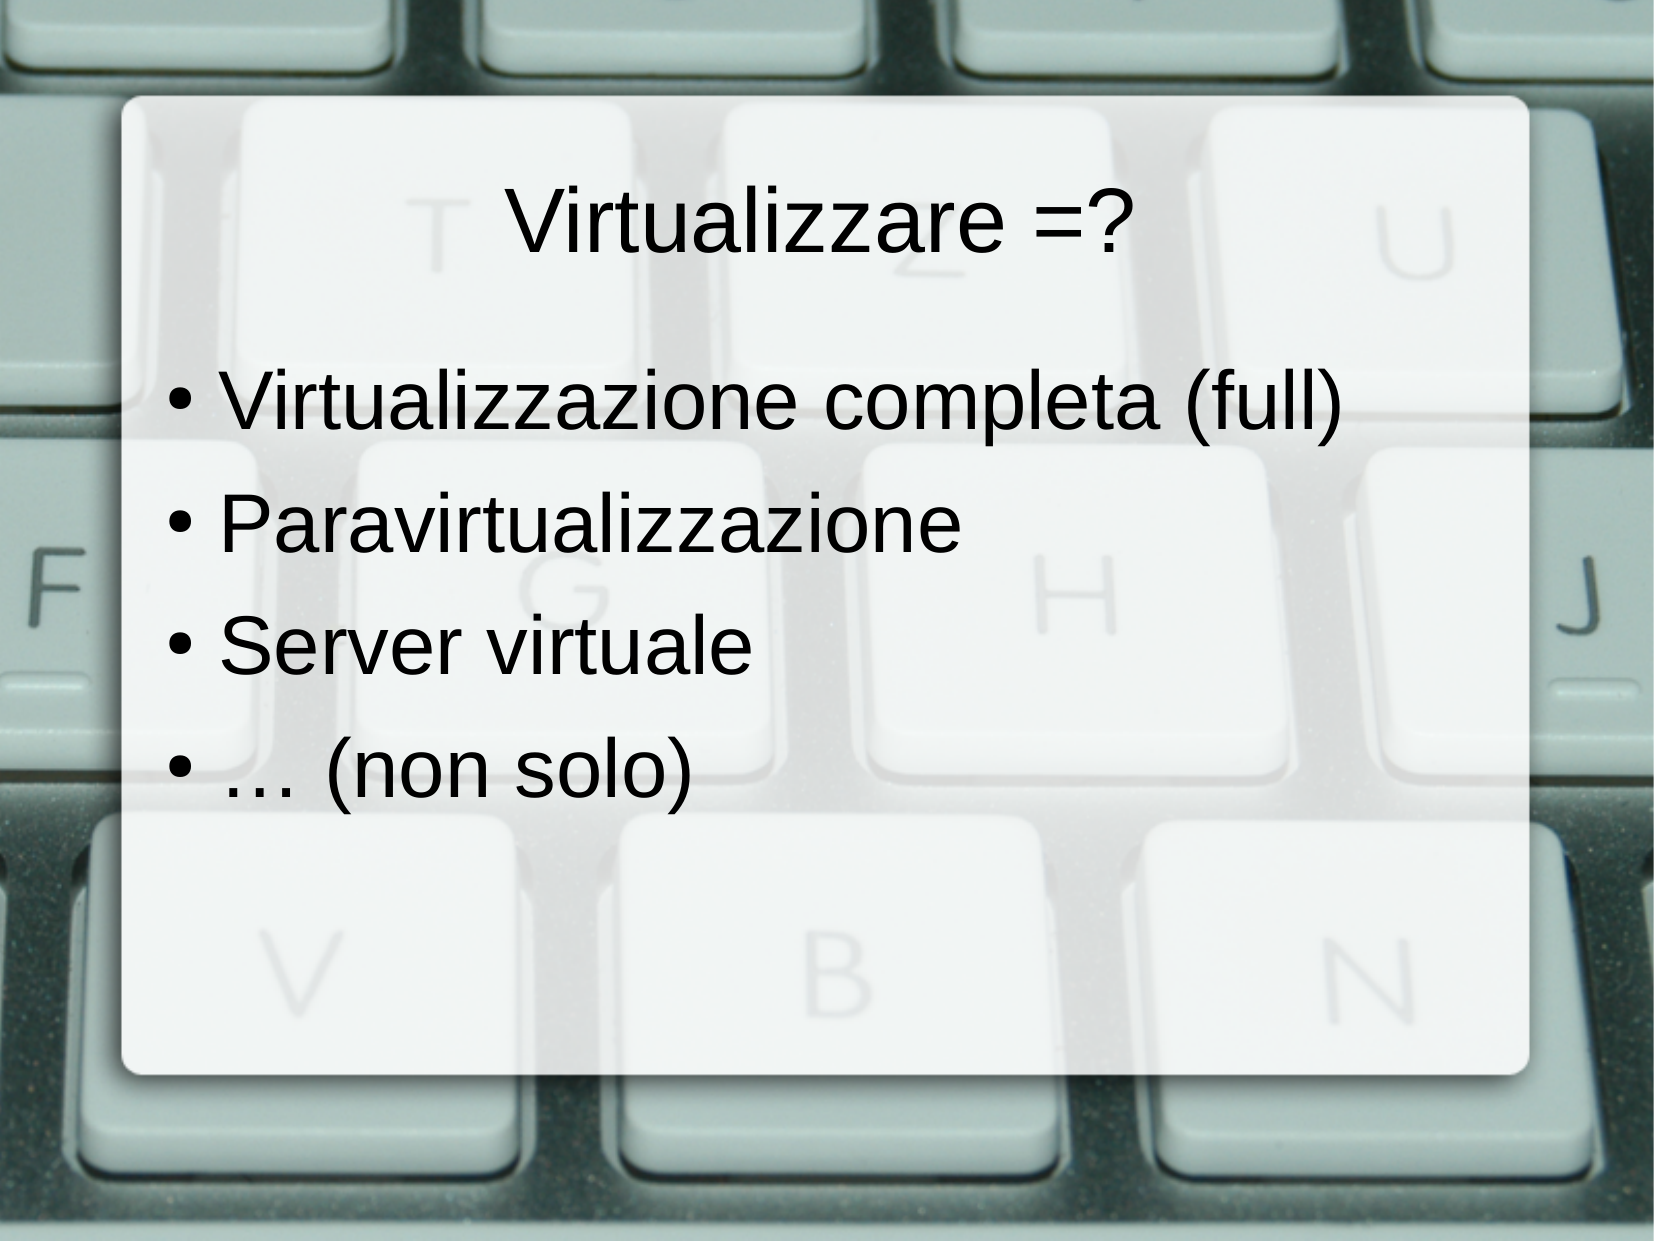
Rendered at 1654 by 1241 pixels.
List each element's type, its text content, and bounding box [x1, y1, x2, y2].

picture [0, 0, 1654, 1241]
title Virtualizzare =? [135, 117, 1506, 325]
list Virtualizzazione completa (full) Paravirtualizzazione Server virtuale … (non solo) [147, 354, 1506, 1074]
